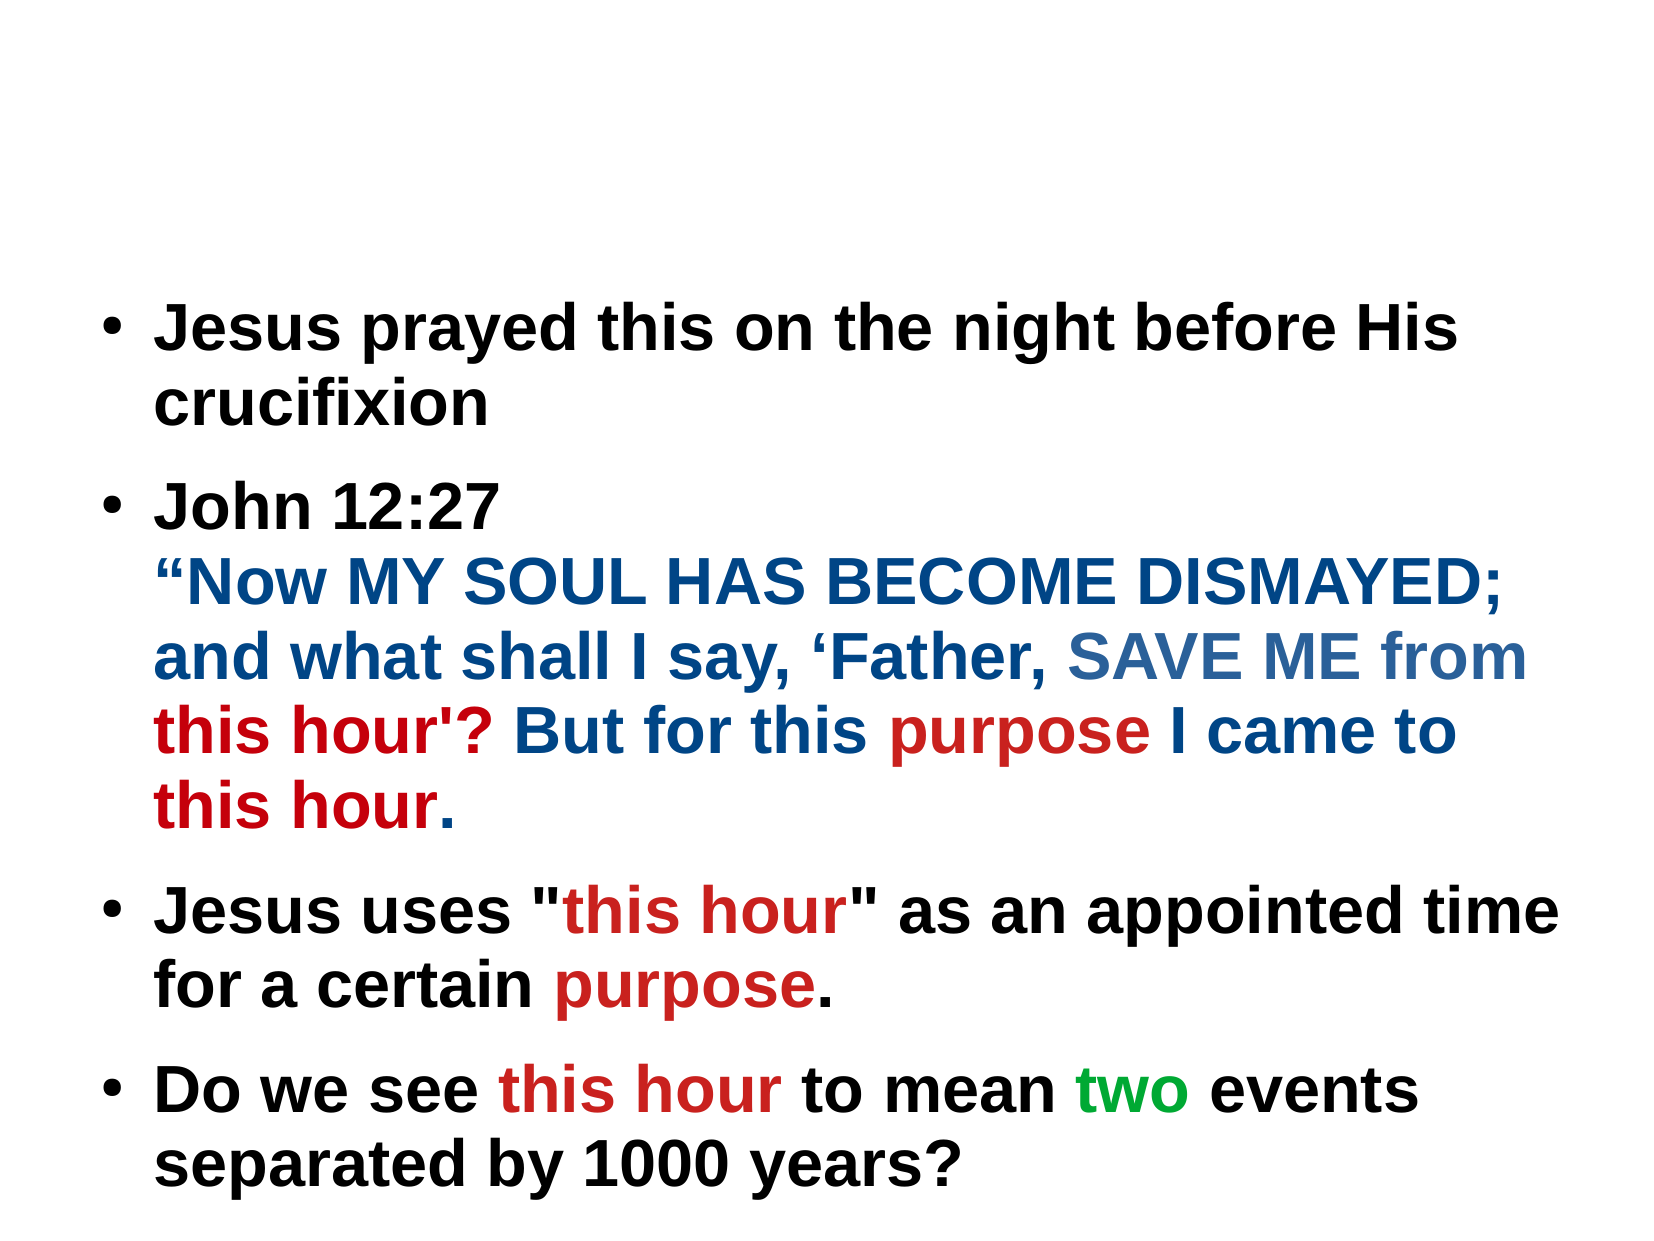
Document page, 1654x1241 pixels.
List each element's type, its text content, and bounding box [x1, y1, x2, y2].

list Jesus prayed this on the night before His crucifixion John 12:27 “Now MY SOUL HAS BECOME DISMAYED; and what shall I say, ‘Father, SAVE ME from this hour'? But for this purpose I came to this hour. Jesus uses "this hour" as an appointed time for a certain purpose. Do we see this hour to mean two events separated by 1000 years? [82, 290, 1571, 1202]
